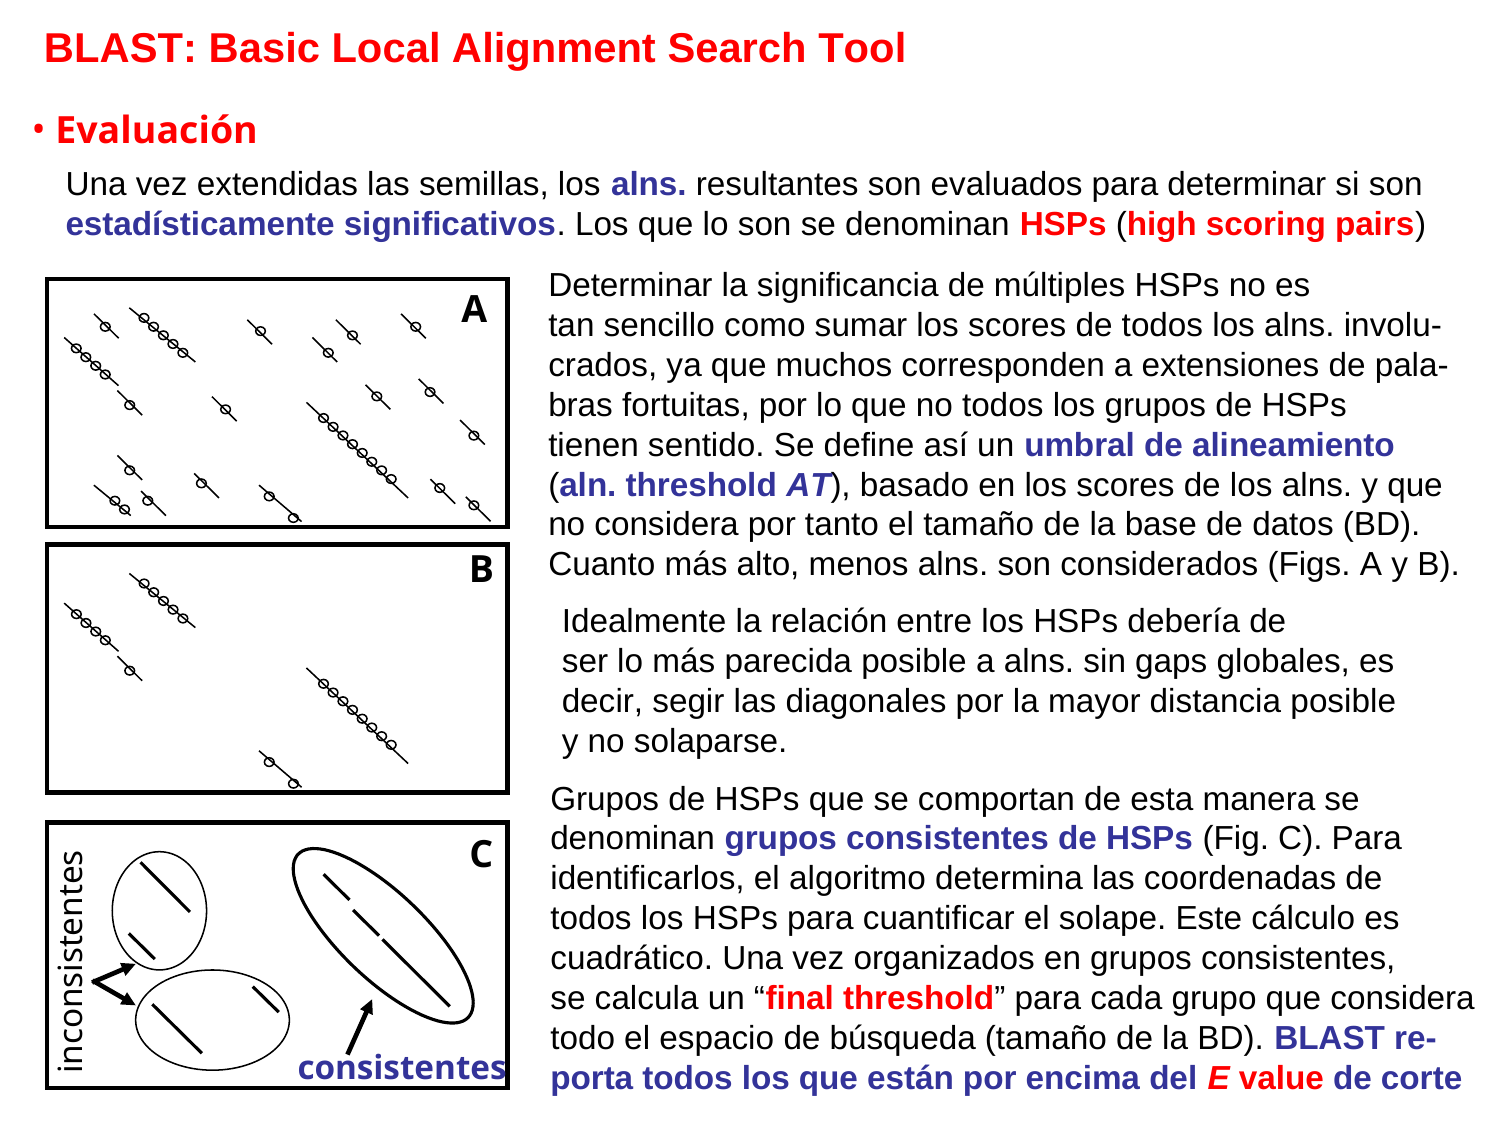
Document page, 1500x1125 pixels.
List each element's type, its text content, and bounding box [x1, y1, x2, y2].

text_box C [454, 822, 509, 883]
text_box Determinar la significancia de múltiples HSPs no es tan sencillo como sumar los scores de todos los alns. involu- crados, ya que muchos corresponden a extensiones de pala- bras fortuitas, por lo que no todos los grupos de HSPs tienen sentido. Se define así un umbral de alineamiento (aln. threshold AT), basado en los scores de los alns. y que no considera por tanto el tamaño de la base de datos (BD). Cuanto más alto, menos alns. son considerados (Figs. A y B). [533, 255, 1477, 591]
text_box consistentes [282, 1038, 522, 1095]
text_box BLAST: Basic Local Alignment Search Tool [29, 13, 922, 79]
text_box Idealmente la relación entre los HSPs debería de ser lo más parecida posible a alns. sin gaps globales, es decir, segir las diagonales por la mayor distancia posible y no solaparse. [547, 591, 1413, 768]
text_box inconsistentes [41, 834, 97, 1089]
text_box B [454, 537, 510, 599]
text_box Grupos de HSPs que se comportan de esta manera se denominan grupos consistentes de HSPs (Fig. C). Para identificarlos, el algoritmo determina las coordenadas de todos los HSPs para cuantificar el solape. Este cálculo es cuadrático. Una vez organizados en grupos consistentes, se calcula un “final threshold” para cada grupo que considera todo el espacio de búsqueda (tamaño de la BD). BLAST re- porta todos los que están por encima del E value de corte [535, 768, 1491, 1104]
text_box Evaluación [16, 97, 274, 159]
text_box Una vez extendidas las semillas, los alns. resultantes son evaluados para determinar si son estadísticamente significativos. Los que lo son se denominan HSPs (high scoring pairs) [50, 154, 1441, 251]
text_box A [446, 277, 503, 338]
